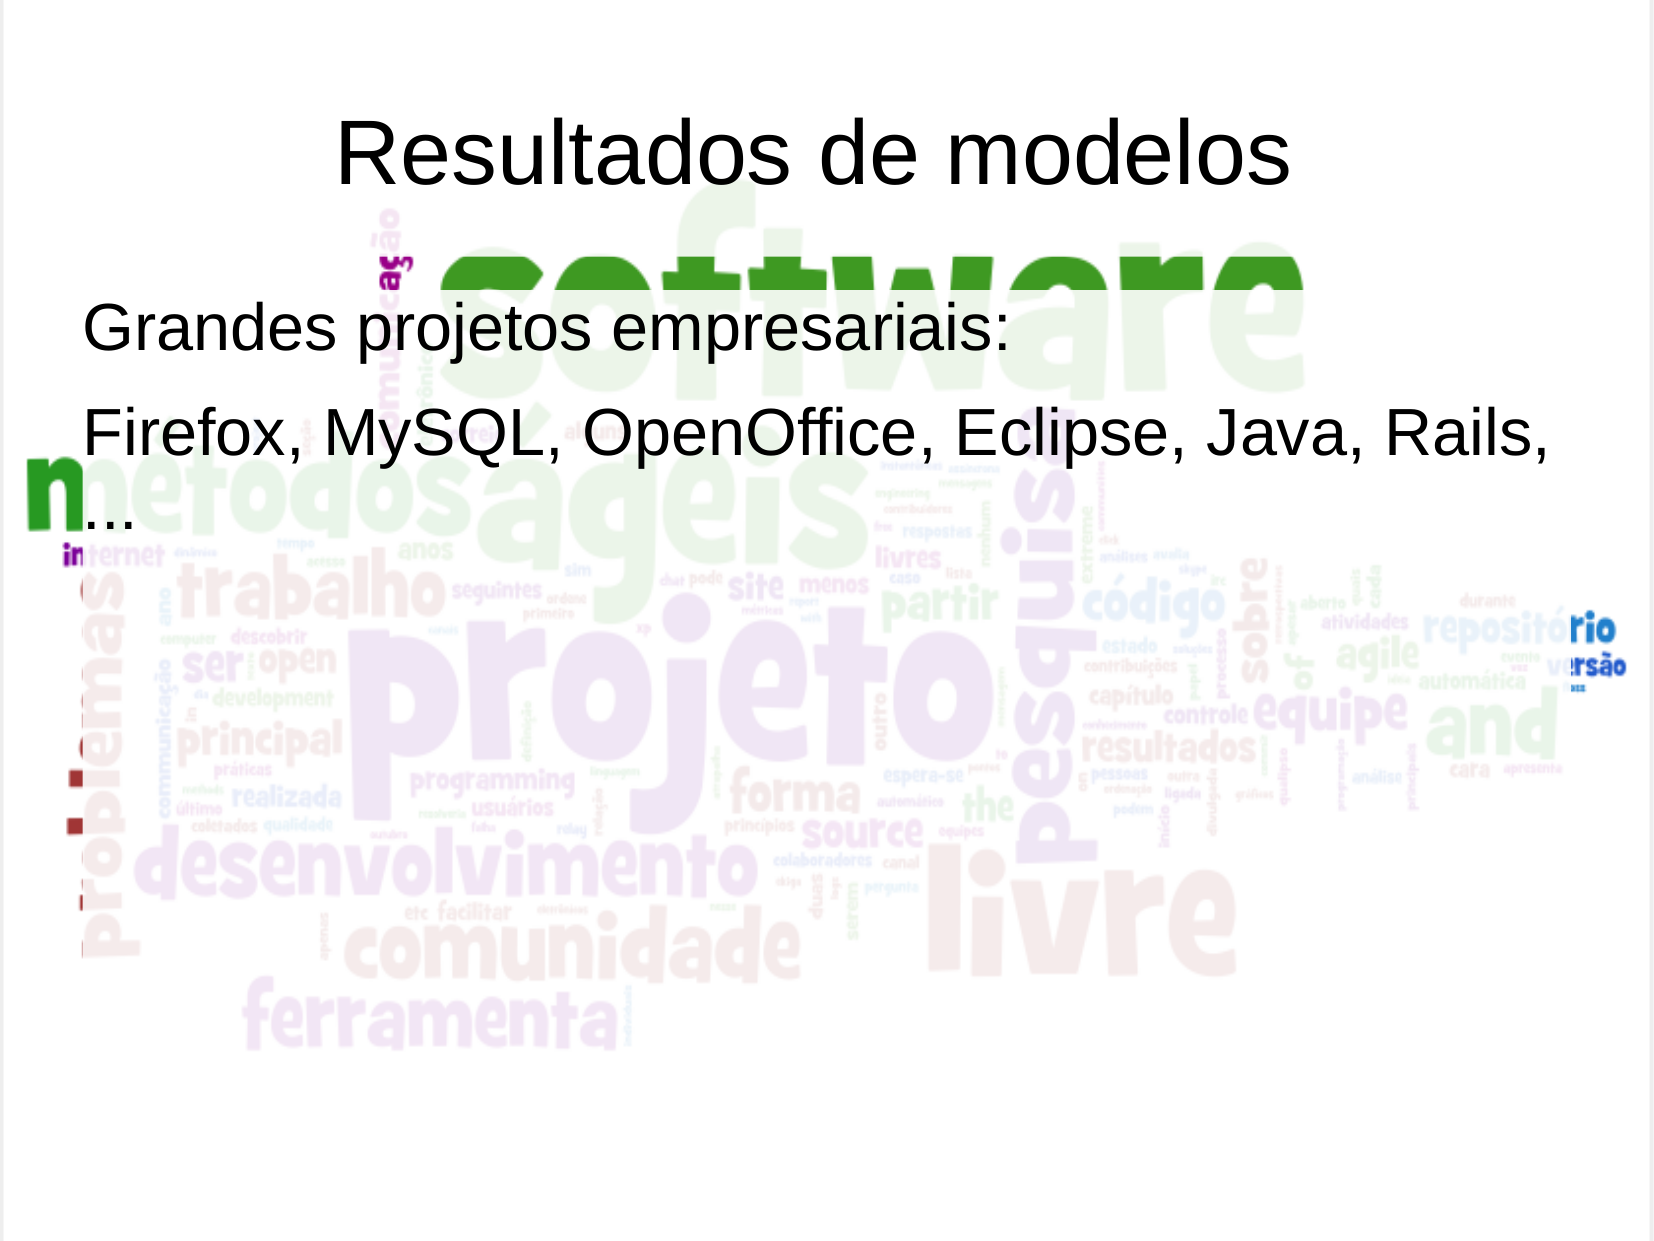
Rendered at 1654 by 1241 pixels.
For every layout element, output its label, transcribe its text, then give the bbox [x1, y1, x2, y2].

title Resultados de modelos [82, 49, 1571, 257]
picture [0, 0, 1654, 1241]
list Grandes projetos empresariais: Firefox, MySQL, OpenOffice, Eclipse, Java, Rails, ... [82, 290, 1571, 1094]
